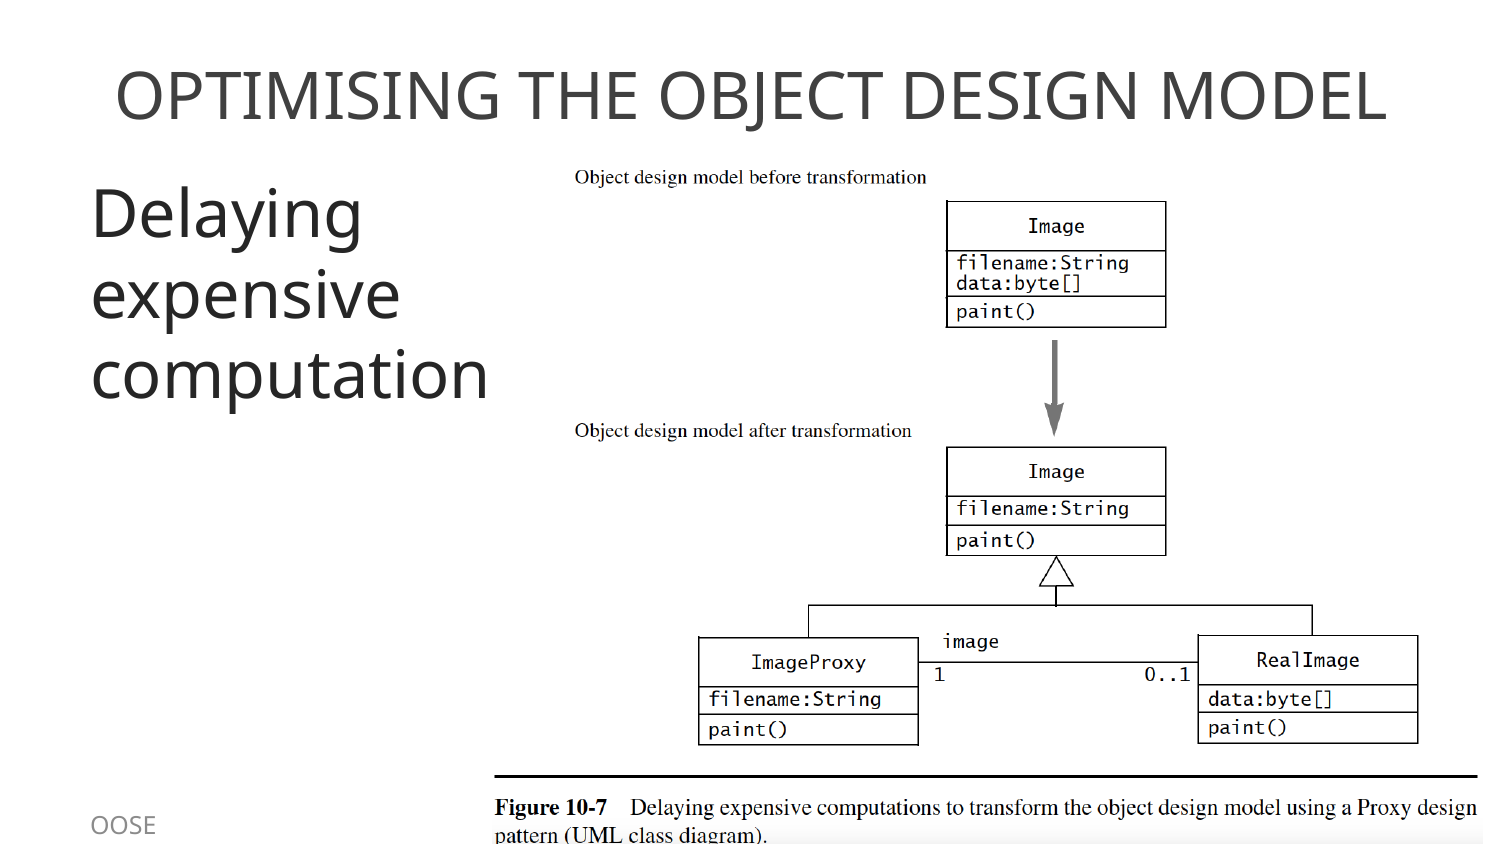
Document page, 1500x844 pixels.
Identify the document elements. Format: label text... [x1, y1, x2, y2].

picture [492, 163, 1483, 844]
list Delaying expensive computations [75, 163, 492, 754]
slide_number OOSE [75, 801, 425, 844]
title Optimising the object design model [32, 23, 1471, 164]
